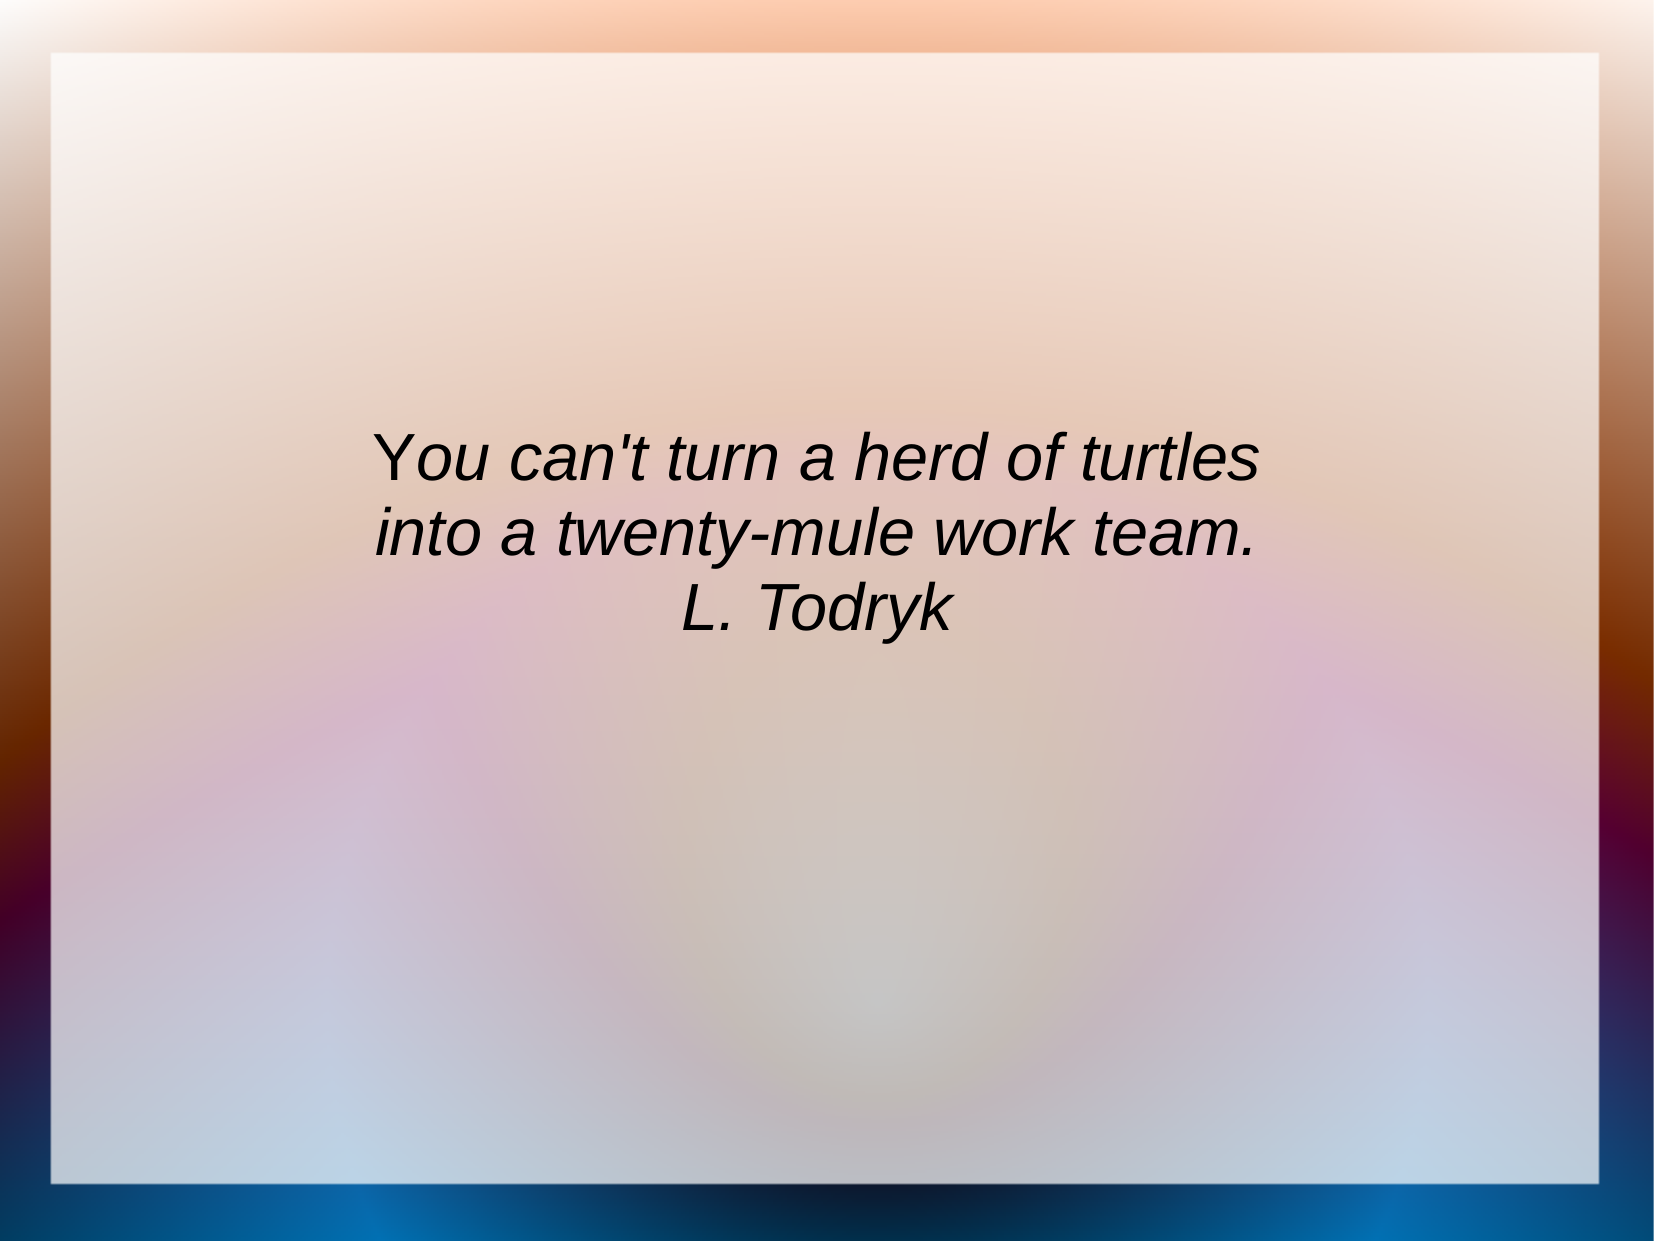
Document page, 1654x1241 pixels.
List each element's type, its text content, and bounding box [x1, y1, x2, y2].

subtitle You can't turn a herd of turtles into a twenty-mule work team. L. Todryk [82, 55, 1571, 1010]
picture [0, 0, 1654, 1241]
